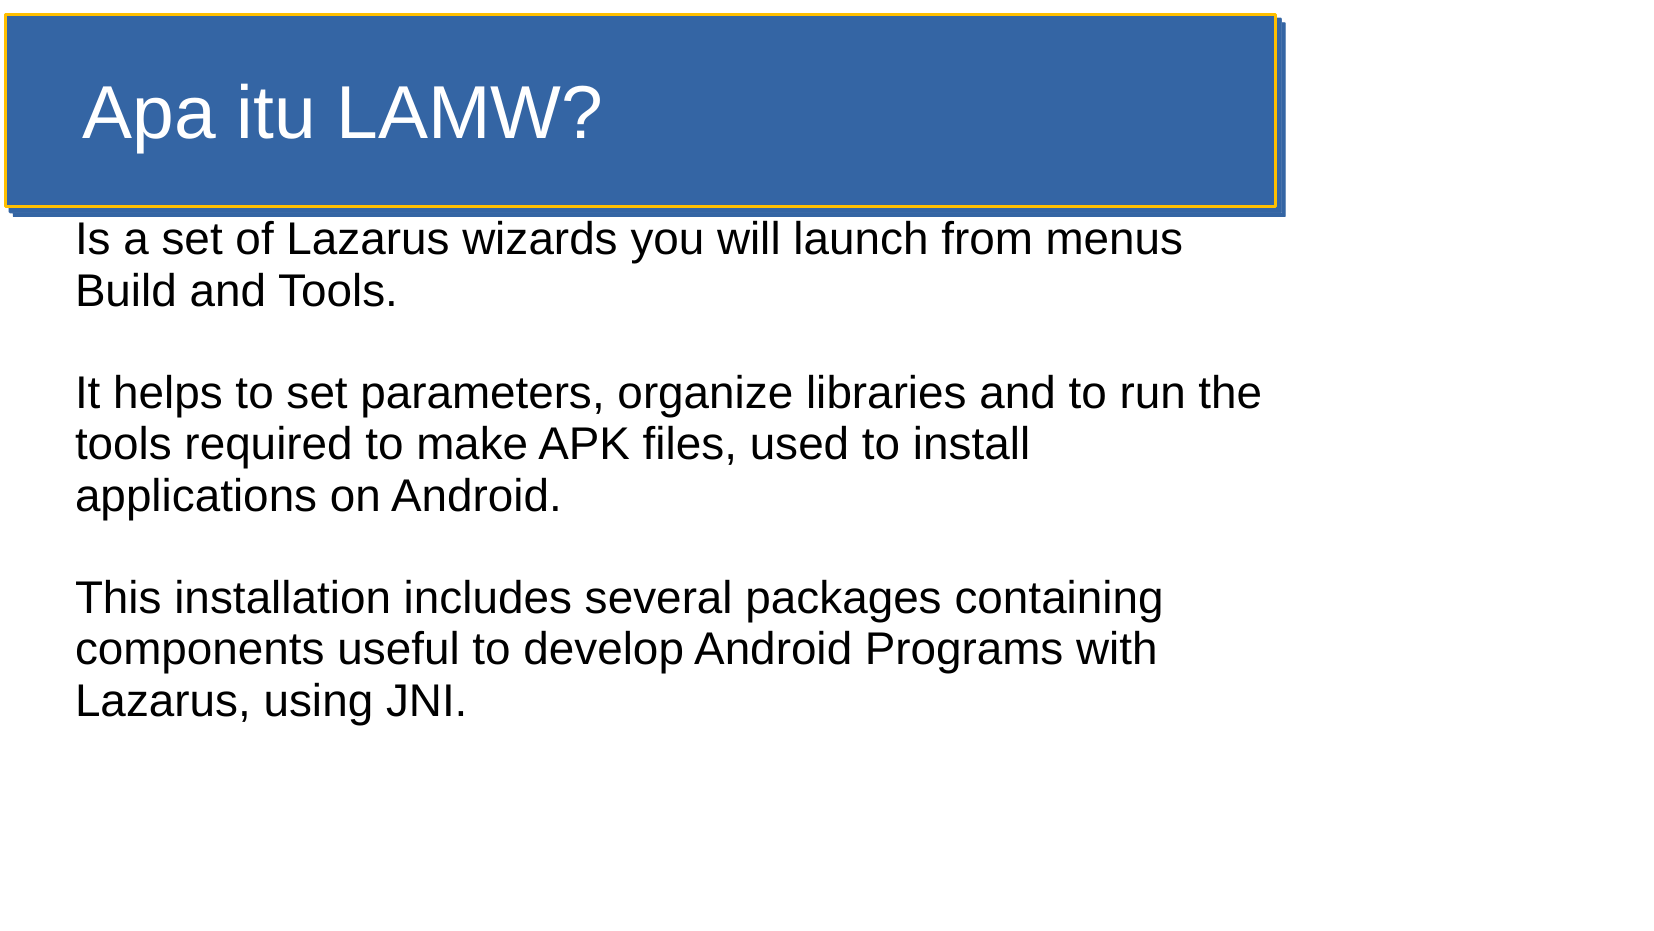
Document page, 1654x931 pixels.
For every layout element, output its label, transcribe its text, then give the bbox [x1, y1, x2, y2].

subtitle Is a set of Lazarus wizards you will launch from menus Build and Tools. It helps to set parameters, organize libraries and to run the tools required to make APK files, used to install applications on Android. This installation includes several packages containing components useful to develop Android Programs with Lazarus, using JNI. [75, 188, 1276, 751]
title Apa itu LAMW? [82, 35, 1235, 188]
